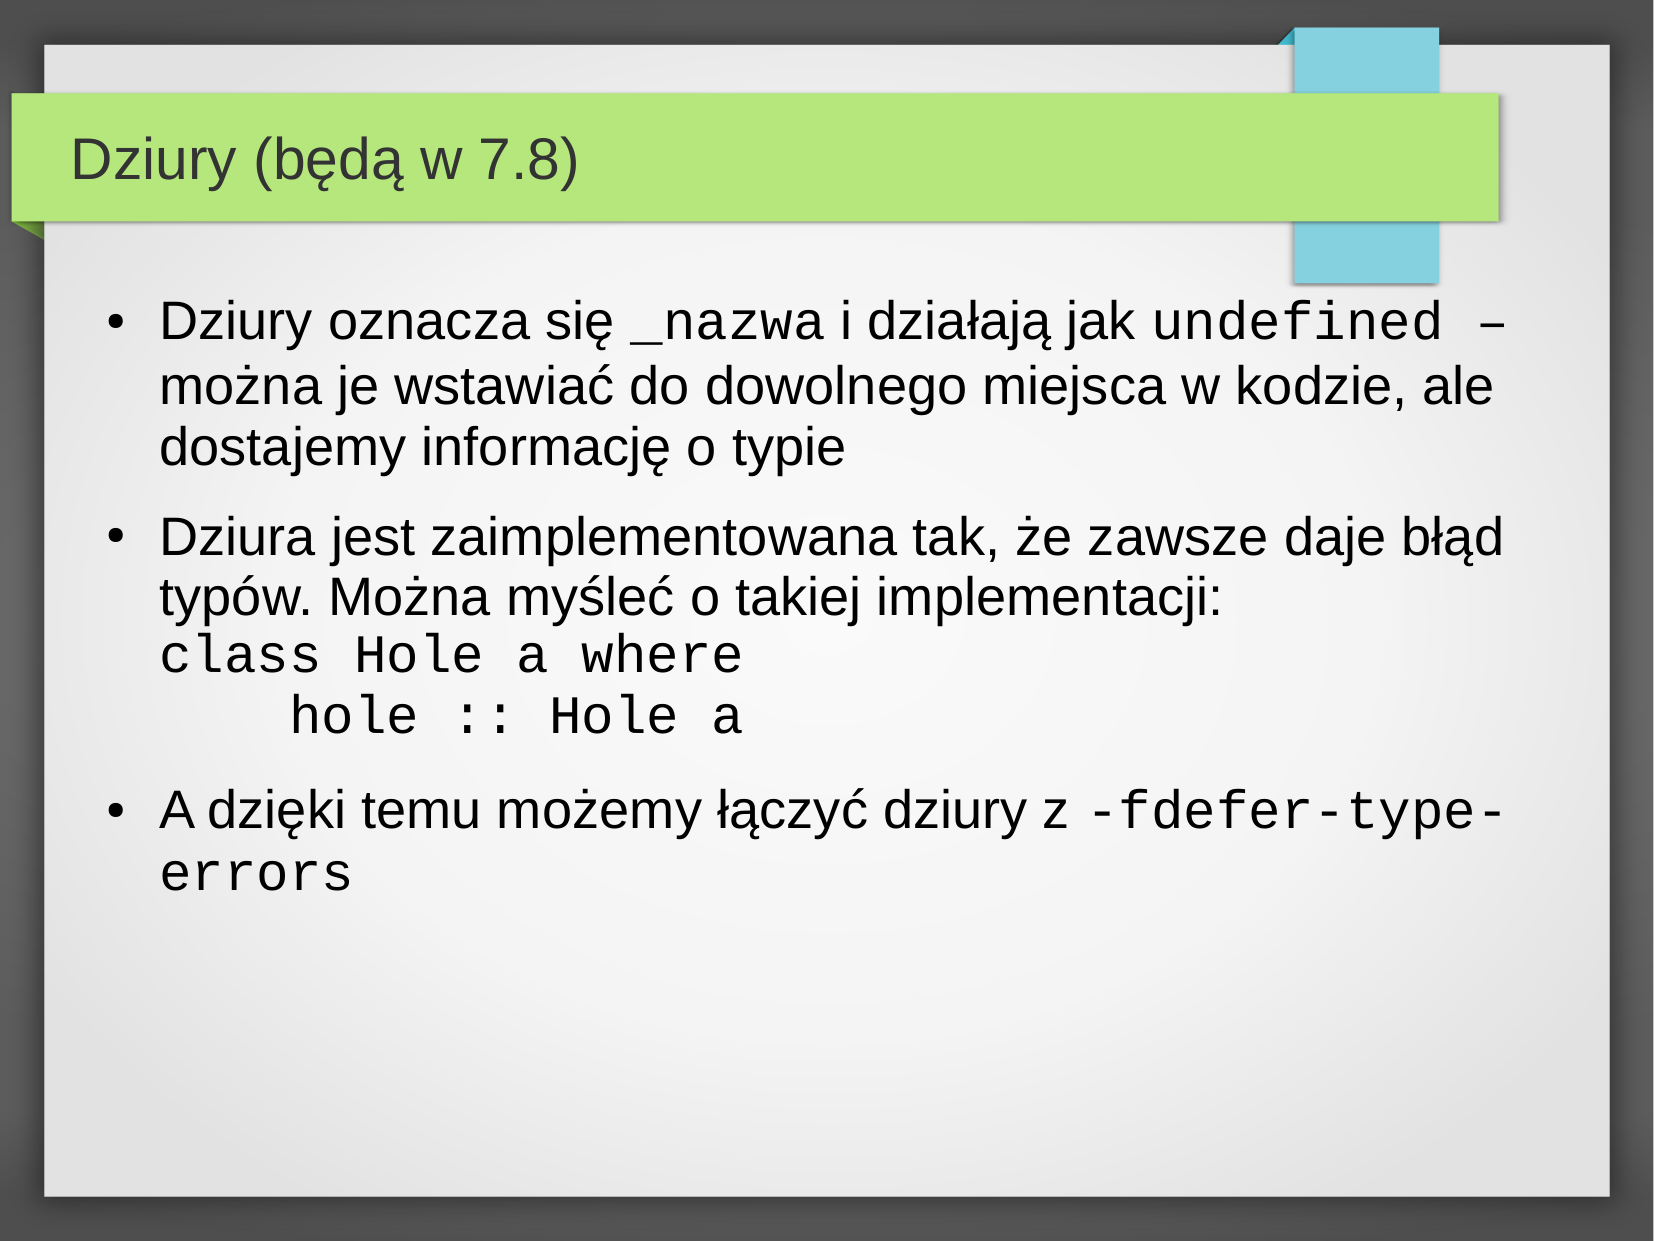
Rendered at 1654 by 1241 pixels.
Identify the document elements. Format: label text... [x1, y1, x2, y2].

picture [0, 0, 1654, 1241]
title Dziury (będą w 7.8) [70, 106, 1229, 213]
list Dziury oznacza się _nazwa i działają jak undefined – można je wstawiać do dowolnego miejsca w kodzie, ale dostajemy informację o typie Dziura jest zaimplementowana tak, że zawsze daje błąd typów. Można myśleć o takiej implementacji: class Hole a where hole :: Hole a A dzięki temu możemy łączyć dziury z -fdefer-type-errors [88, 290, 1577, 1010]
